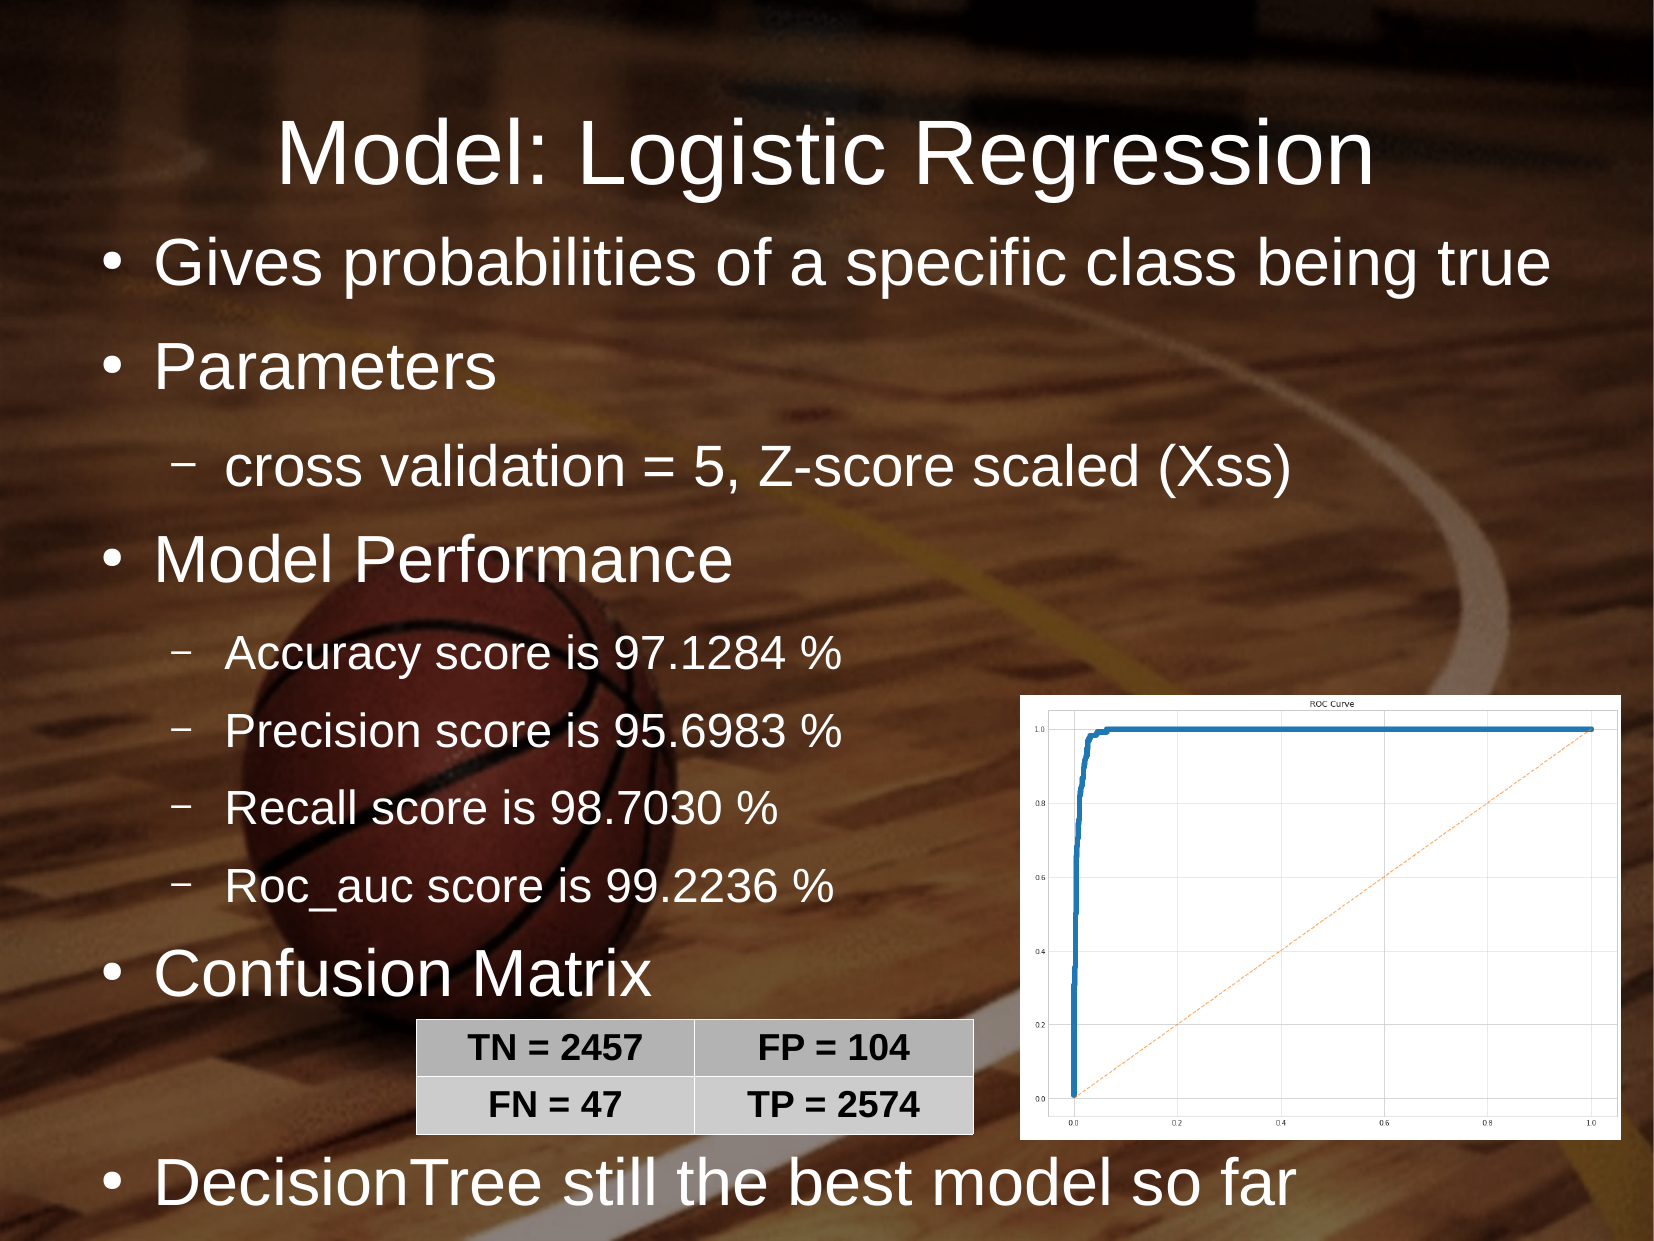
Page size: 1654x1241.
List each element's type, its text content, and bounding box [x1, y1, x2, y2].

title Model: Logistic Regression [82, 49, 1571, 225]
table_header FP = 104 [695, 1020, 973, 1076]
table_header TN = 2457 [417, 1020, 694, 1076]
table_cell FN = 47 [417, 1077, 694, 1134]
list Gives probabilities of a specific class being true Parameters cross validation = 5, Z-score scaled (Xss) Model Performance Accuracy score is 97.1284 % Precision score is 95.6983 % Recall score is 98.7030 % Roc_auc score is 99.2236 % Confusion Matrix DecisionTree still the best model so far [82, 225, 1571, 1241]
picture [1020, 695, 1621, 1141]
table_cell TP = 2574 [695, 1077, 973, 1134]
